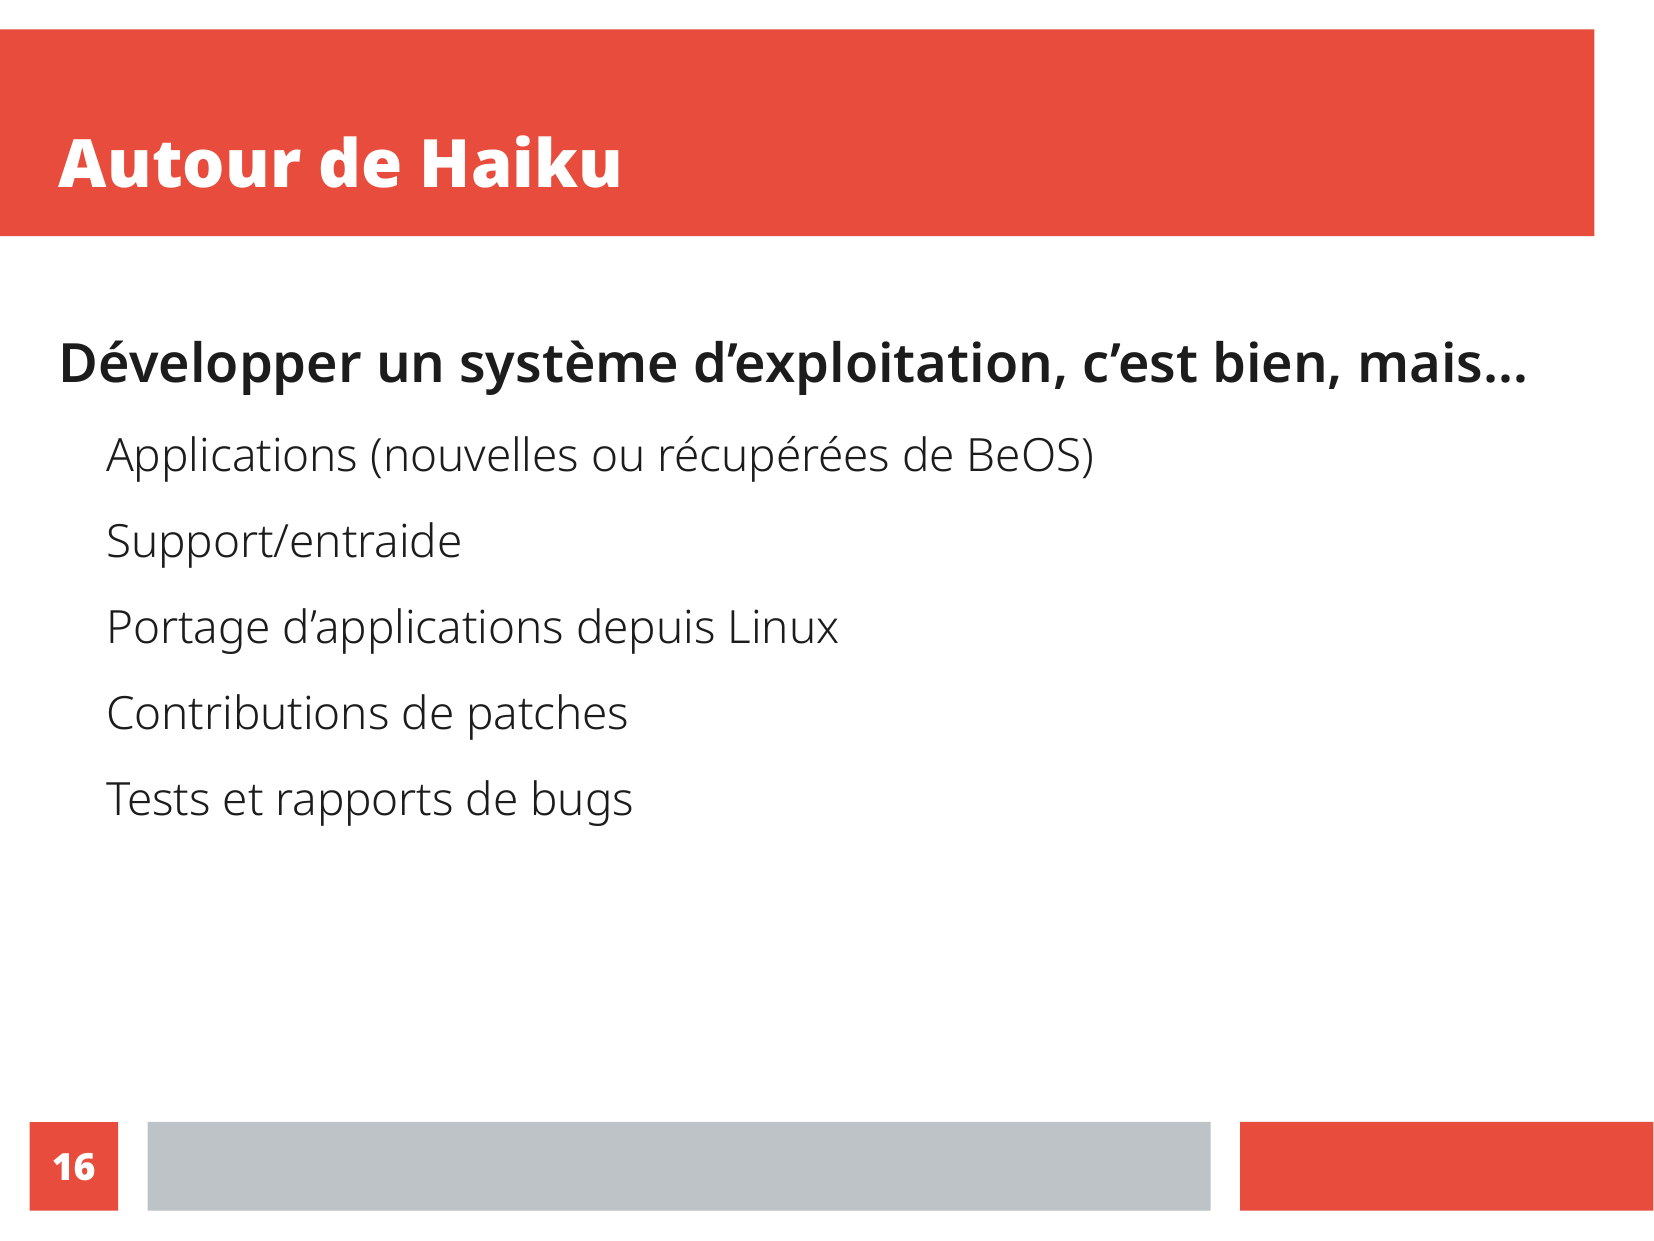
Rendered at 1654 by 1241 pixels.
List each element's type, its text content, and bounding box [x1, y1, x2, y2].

title Autour de Haiku [59, 59, 1595, 207]
list Développer un système d’exploitation, c’est bien, mais… Applications (nouvelles ou récupérées de BeOS) Support/entraide Portage d’applications depuis Linux Contributions de patches Tests et rapports de bugs [59, 324, 1565, 1093]
